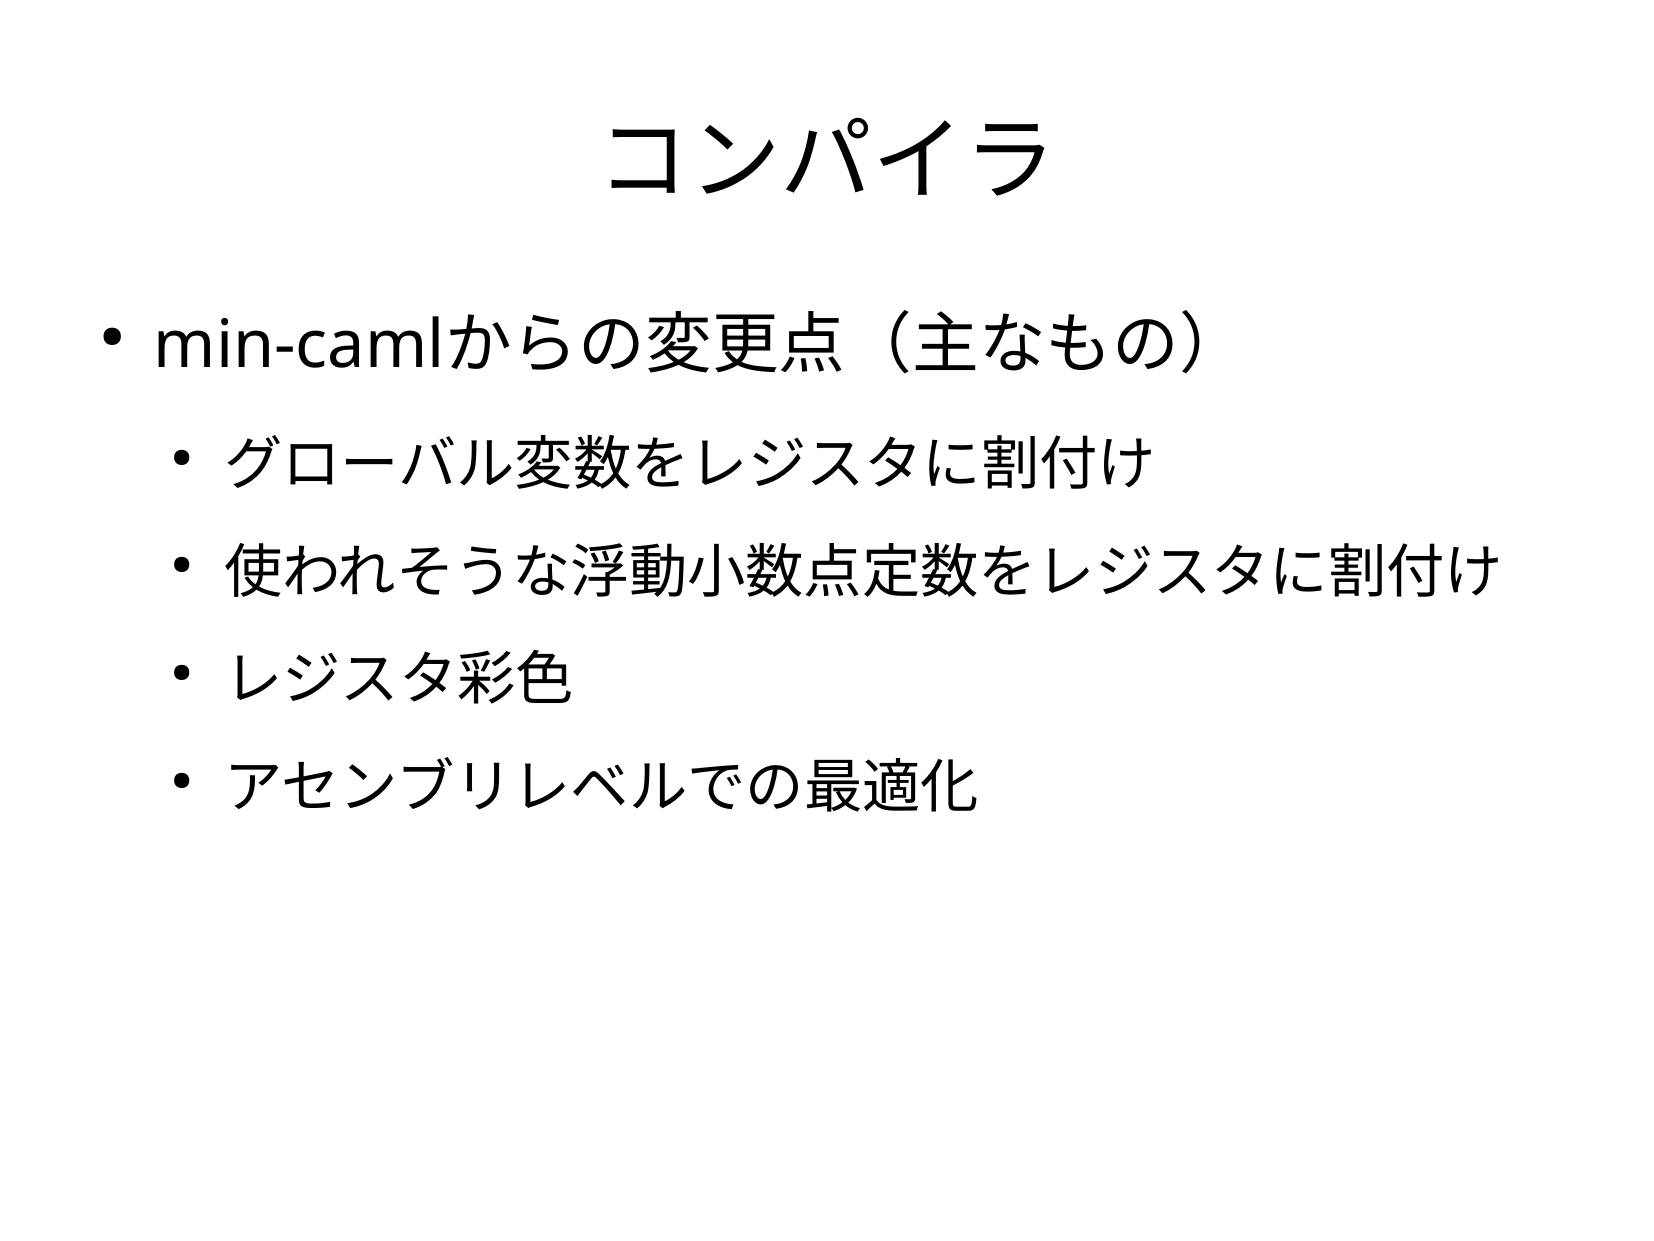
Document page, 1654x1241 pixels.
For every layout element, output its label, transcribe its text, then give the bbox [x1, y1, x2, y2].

list min-camlからの変更点（主なもの） グローバル変数をレジスタに割付け 使われそうな浮動小数点定数をレジスタに割付け レジスタ彩色 アセンブリレベルでの最適化 [82, 290, 1571, 1109]
title コンパイラ [82, 49, 1571, 257]
